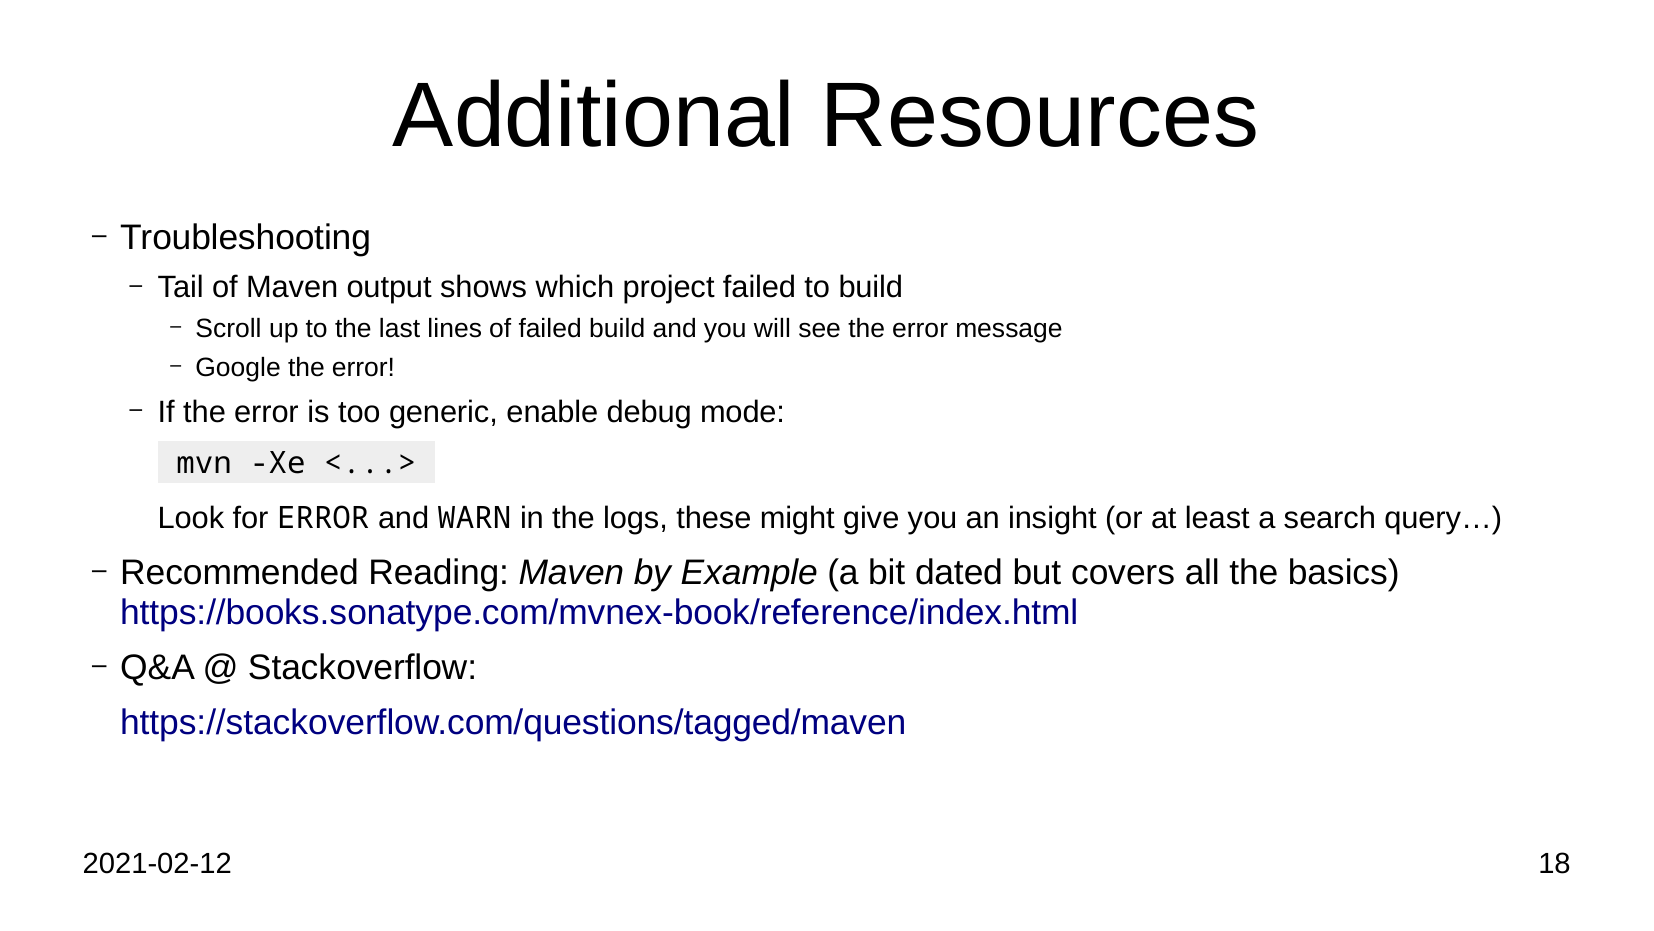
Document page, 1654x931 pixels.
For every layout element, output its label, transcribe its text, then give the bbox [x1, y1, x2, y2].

list Troubleshooting Tail of Maven output shows which project failed to build Scroll up to the last lines of failed build and you will see the error message Google the error! If the error is too generic, enable debug mode: mvn -Xe <...> Look for ERROR and WARN in the logs, these might give you an insight (or at least a search query…) Recommended Reading: Maven by Example (a bit dated but covers all the basics) https://books.sonatype.com/mvnex-book/reference/index.html Q&A @ Stackoverflow: https://stackoverflow.com/questions/tagged/maven [82, 217, 1571, 758]
title Additional Resources [82, 37, 1571, 193]
